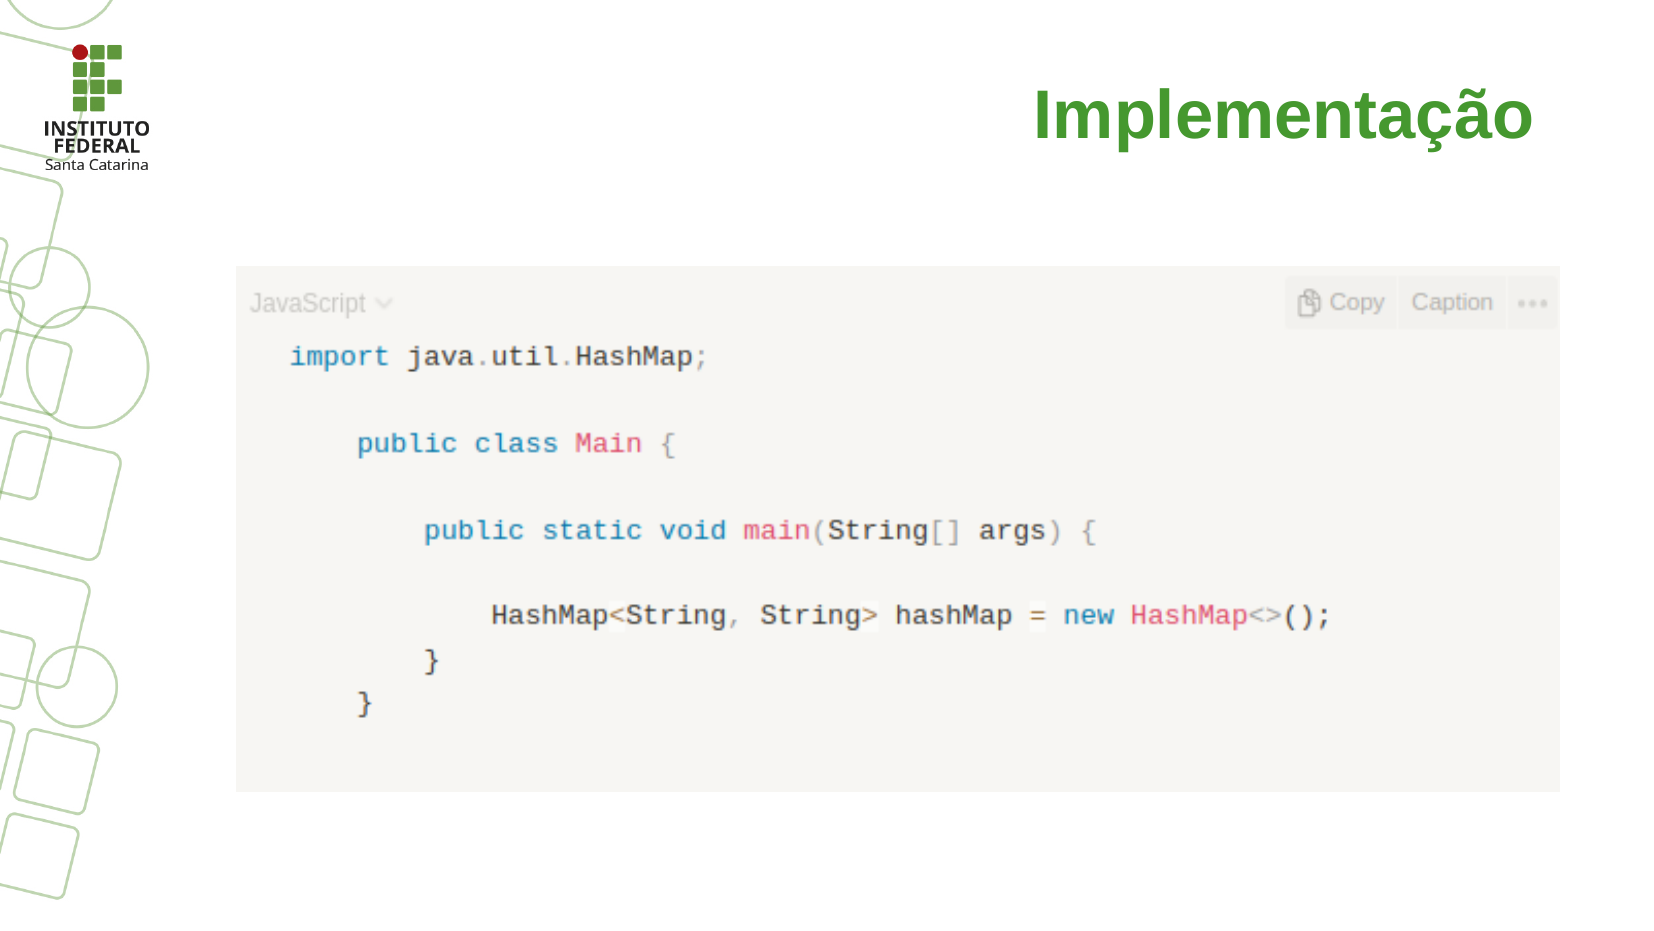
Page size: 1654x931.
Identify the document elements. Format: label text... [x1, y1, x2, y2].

title Implementação [259, 37, 1571, 193]
picture [0, 0, 1560, 931]
